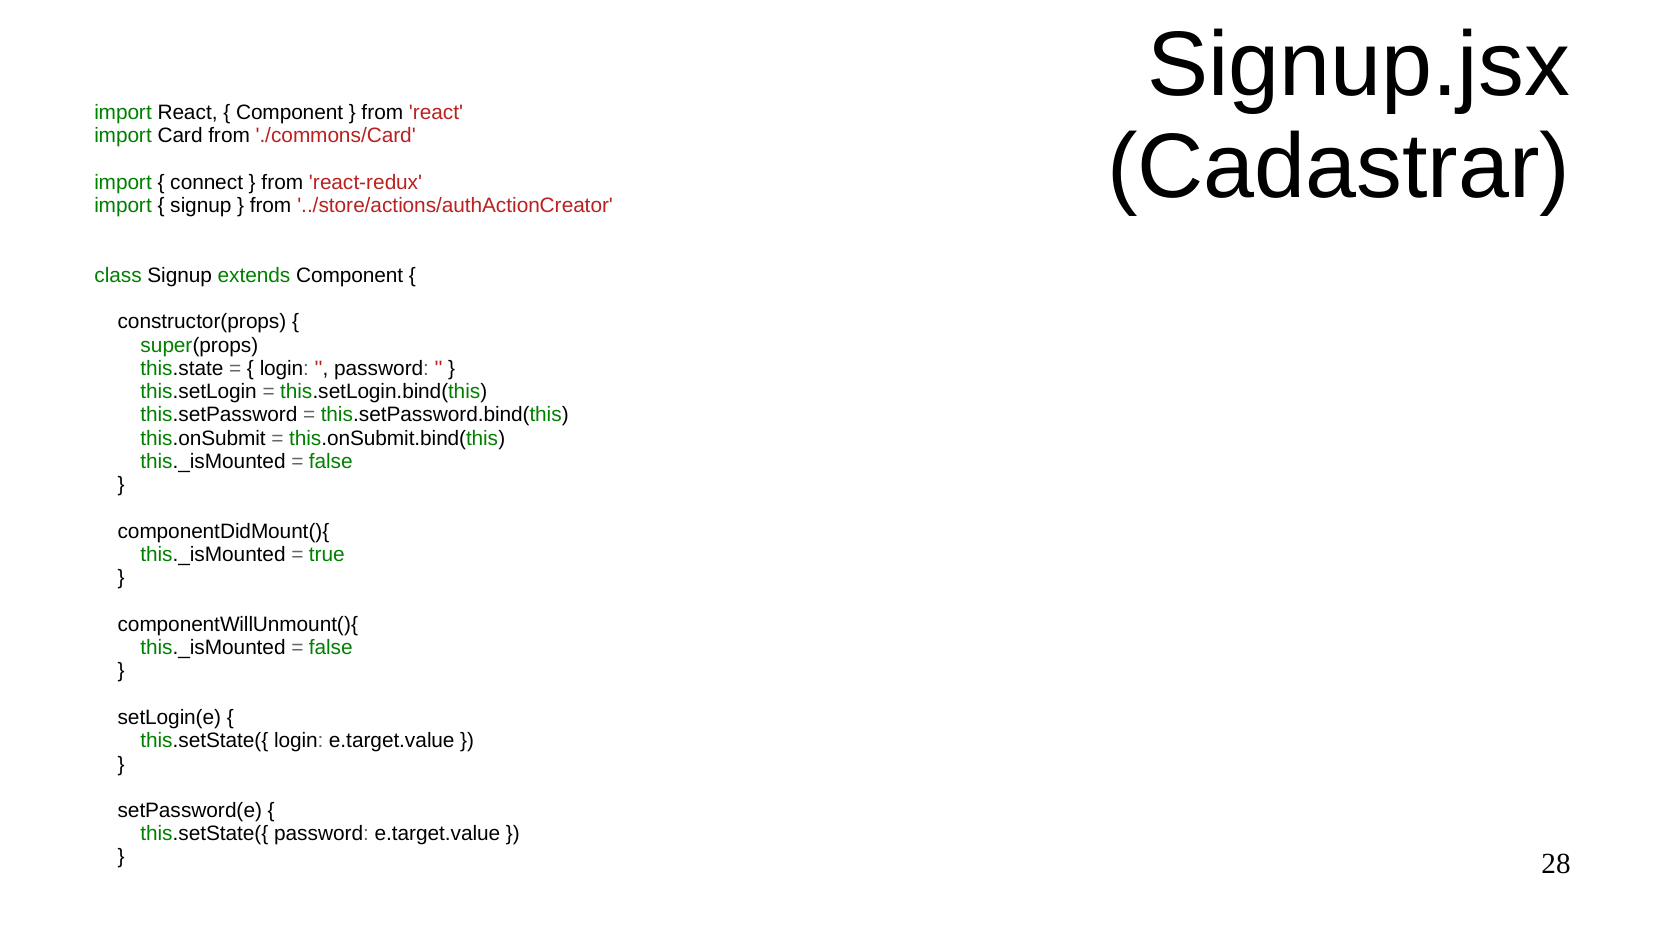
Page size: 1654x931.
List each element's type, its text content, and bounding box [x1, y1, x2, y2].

title Signup.jsx (Cadastrar) [82, 12, 1571, 218]
text_box import React, { Component } from 'react' import Card from './commons/Card' import { connect } from 'react-redux' import { signup } from '../store/actions/authActionCreator' class Signup extends Component { constructor(props) { super(props) this.state = { login: '', password: '' } this.setLogin = this.setLogin.bind(this) this.setPassword = this.setPassword.bind(this) this.onSubmit = this.onSubmit.bind(this) this._isMounted = false } componentDidMount(){ this._isMounted = true } componentWillUnmount(){ this._isMounted = false } setLogin(e) { this.setState({ login: e.target.value }) } setPassword(e) { this.setState({ password: e.target.value }) } [79, 93, 1360, 876]
